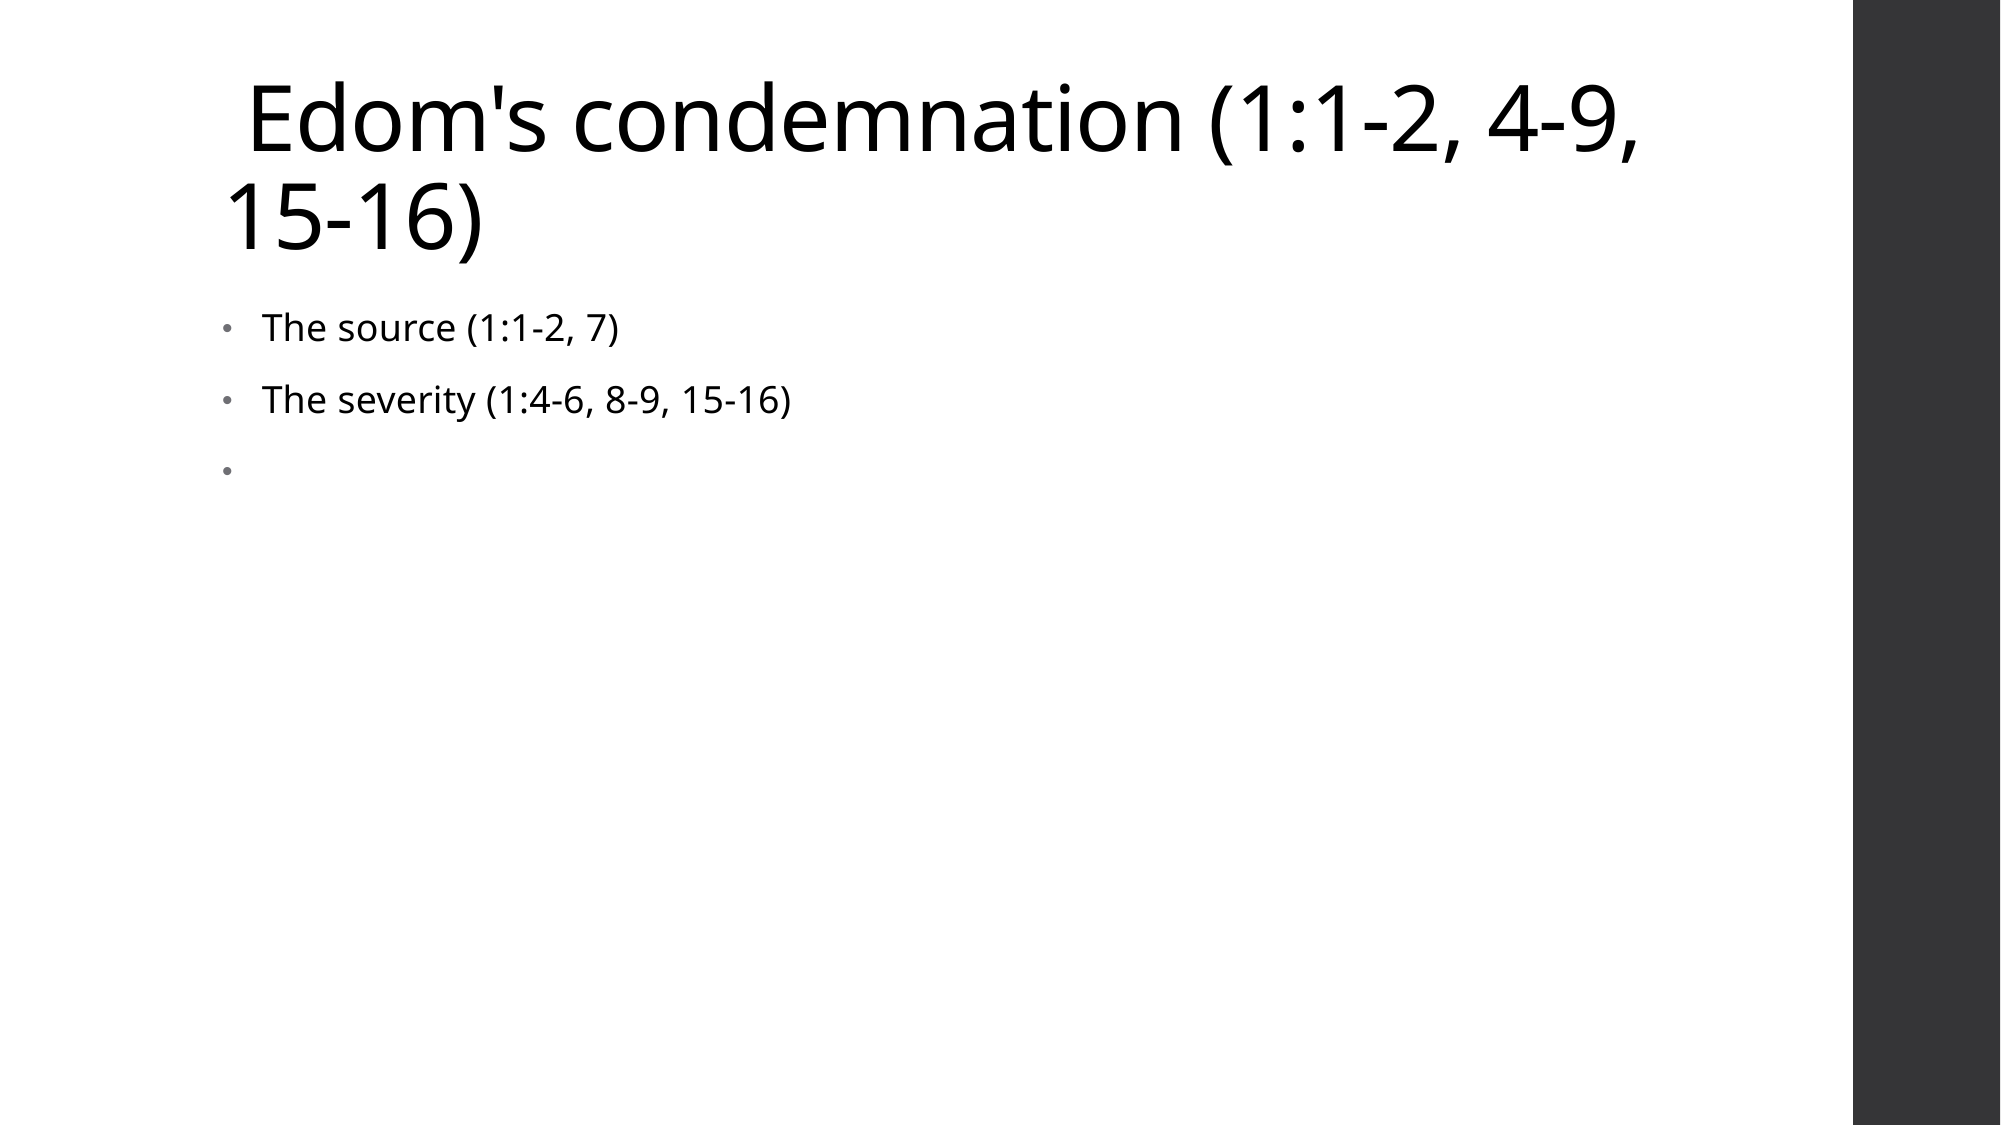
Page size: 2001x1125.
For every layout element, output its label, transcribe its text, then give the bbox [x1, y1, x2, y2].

title Edom's condemnation (1:1-2, 4-9, 15-16) [206, 60, 1797, 278]
list The source (1:1-2, 7) The severity (1:4-6, 8-9, 15-16) [206, 299, 1617, 1014]
